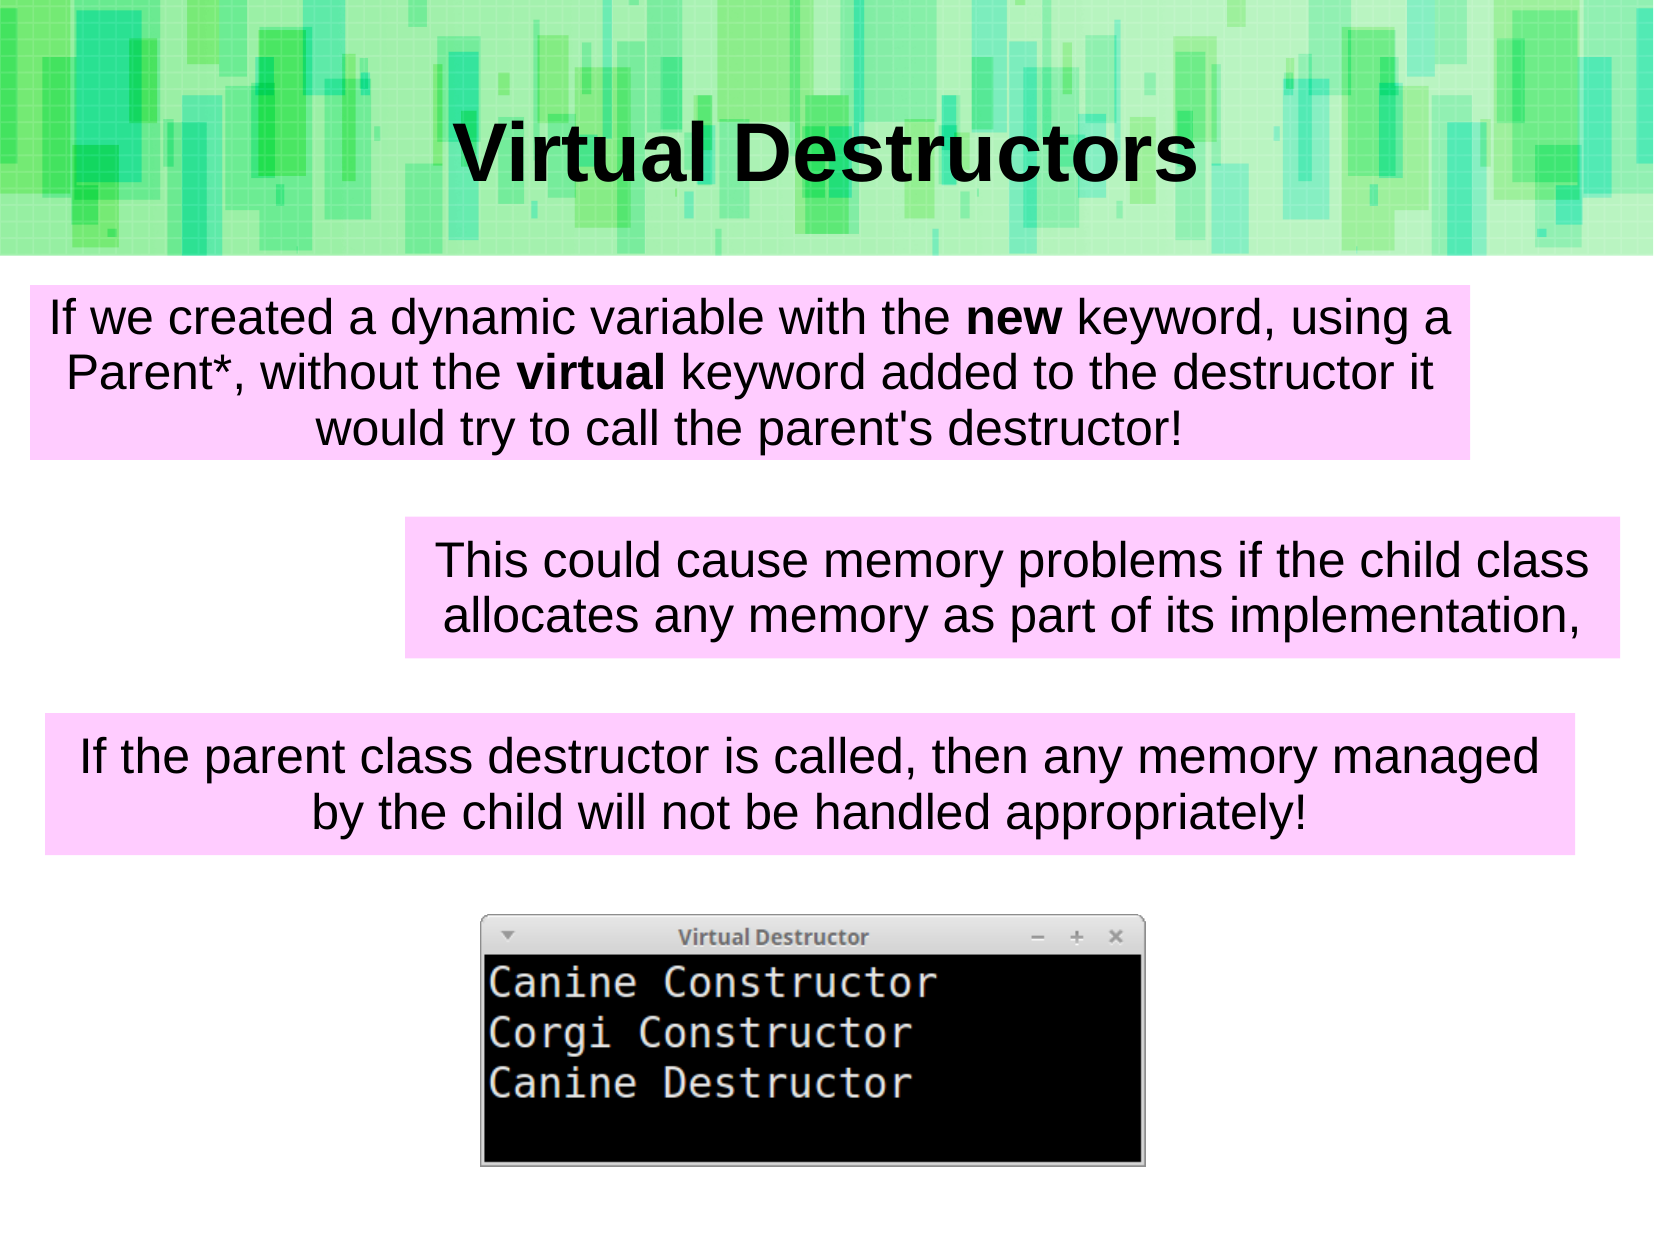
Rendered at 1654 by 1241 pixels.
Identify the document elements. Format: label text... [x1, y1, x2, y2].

title Virtual Destructors [82, 49, 1571, 257]
picture [0, 0, 1654, 1241]
text_box If the parent class destructor is called, then any memory managed by the child will not be handled appropriately! [45, 713, 1576, 856]
text_box If we created a dynamic variable with the new keyword, using a Parent*, without the virtual keyword added to the destructor it would try to call the parent's destructor! [30, 285, 1471, 460]
text_box This could cause memory problems if the child class allocates any memory as part of its implementation, [405, 516, 1621, 659]
